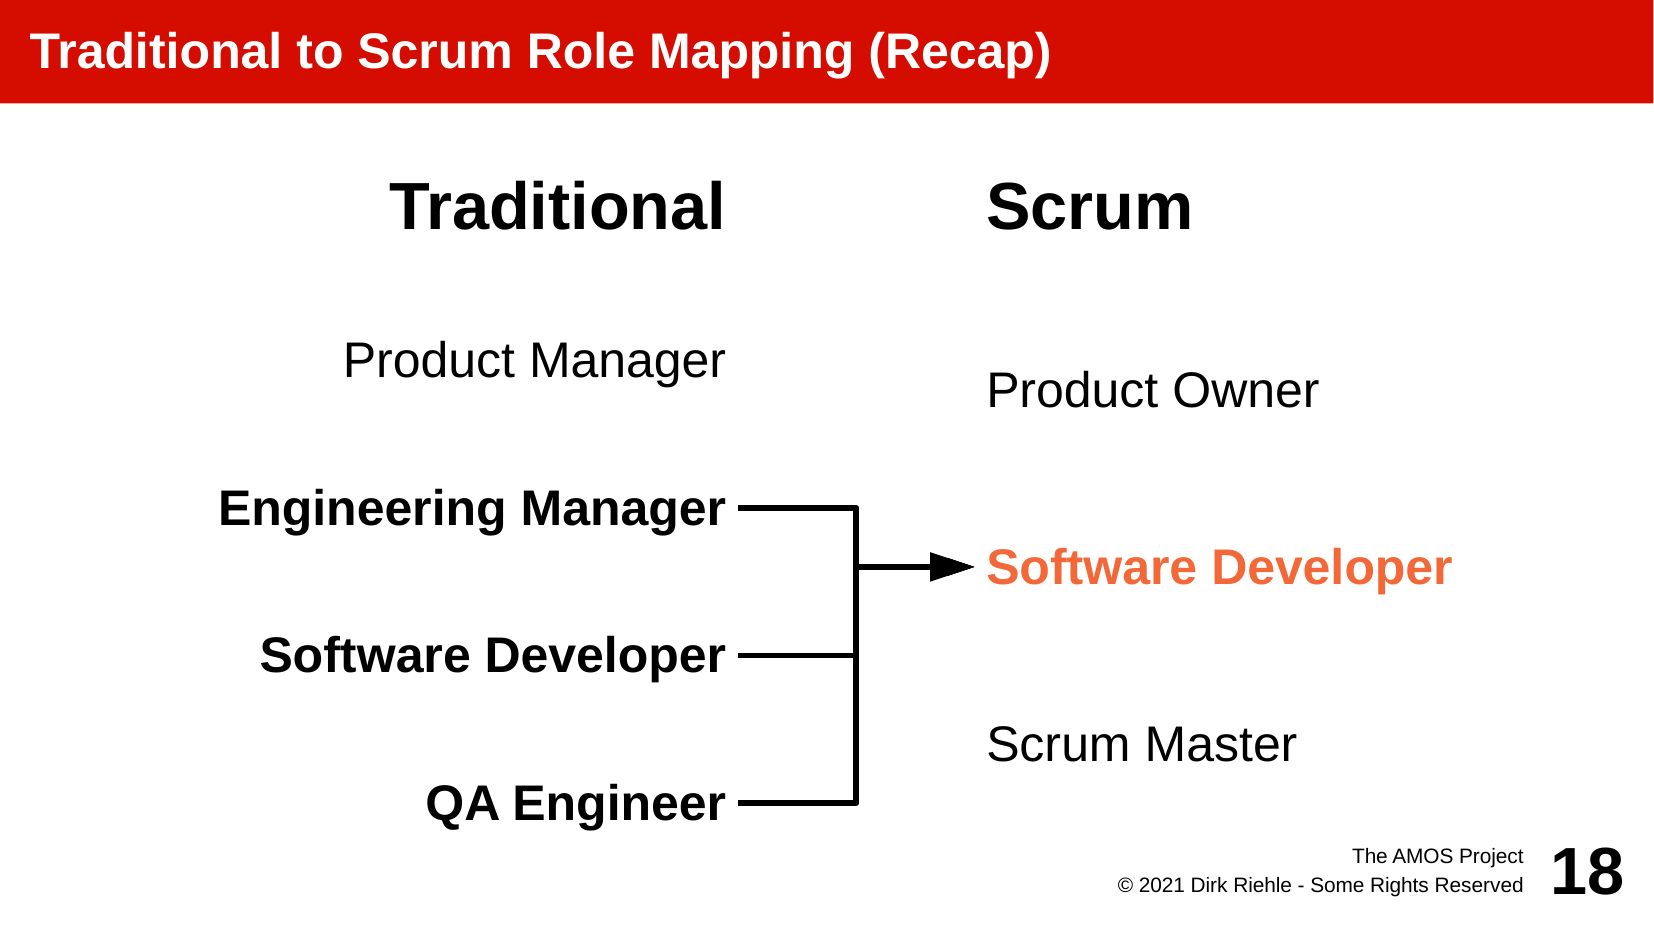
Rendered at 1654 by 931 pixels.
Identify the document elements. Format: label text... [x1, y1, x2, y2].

text_box Product Manager [147, 271, 739, 449]
text_box Scrum Master [974, 686, 1565, 863]
text_box Software Developer [59, 597, 739, 745]
title Traditional to Scrum Role Mapping (Recap) [0, 0, 1654, 104]
text_box QA Engineer [147, 745, 739, 892]
text_box Scrum [974, 118, 1565, 271]
text_box Traditional [147, 118, 739, 271]
text_box Software Developer [974, 448, 1625, 686]
text_box Engineering Manager [0, 419, 739, 597]
text_box Product Owner [974, 271, 1654, 508]
